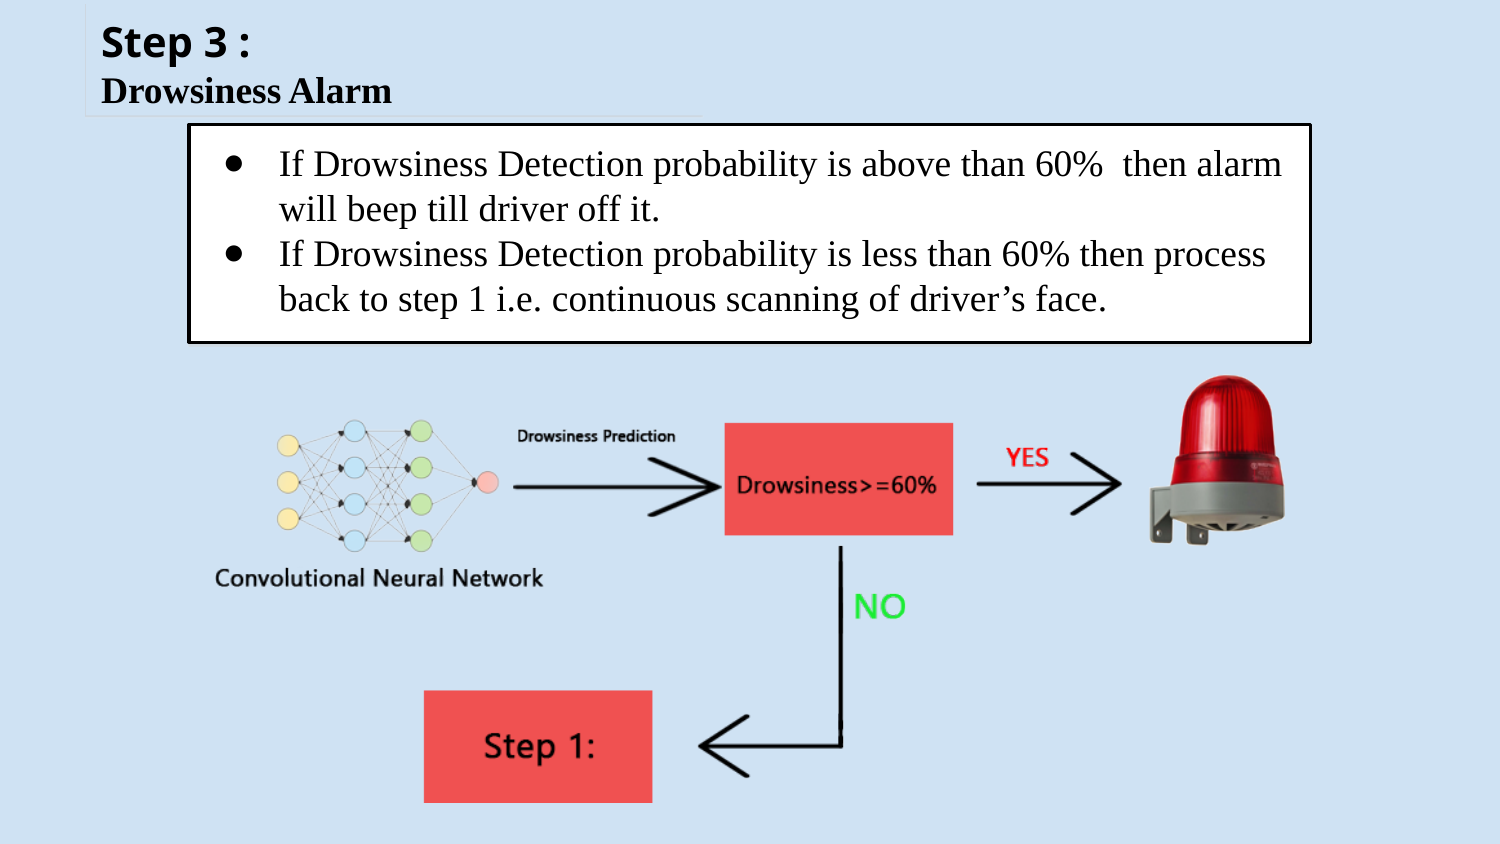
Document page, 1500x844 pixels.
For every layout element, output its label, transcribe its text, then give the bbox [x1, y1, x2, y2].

text_box If Drowsiness Detection probability is above than 60% then alarm will beep till driver off it. If Drowsiness Detection probability is less than 60% then process back to step 1 i.e. continuous scanning of driver’s face. [188, 124, 1311, 343]
picture [215, 374, 1285, 803]
text_box Step 3 : Drowsiness Alarm [85, 0, 705, 116]
